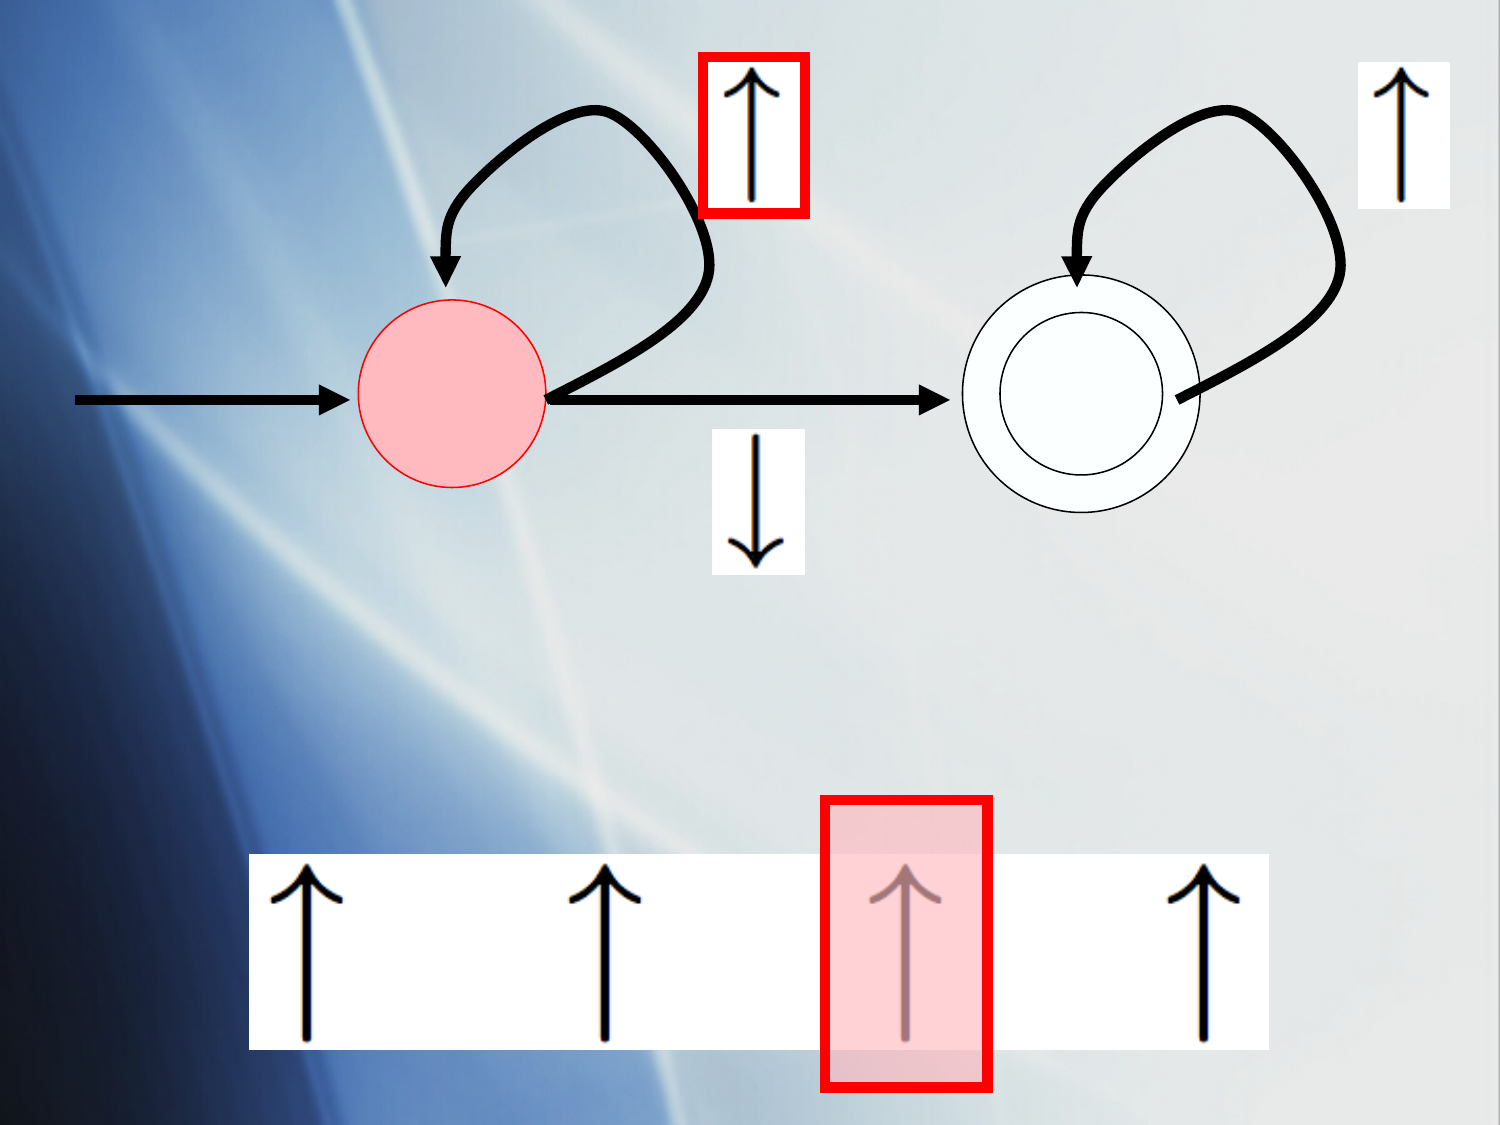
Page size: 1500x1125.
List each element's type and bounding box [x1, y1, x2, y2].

text_box [825, 800, 988, 1088]
picture [0, 0, 1500, 1125]
text_box [962, 275, 1201, 513]
text_box [358, 299, 546, 488]
